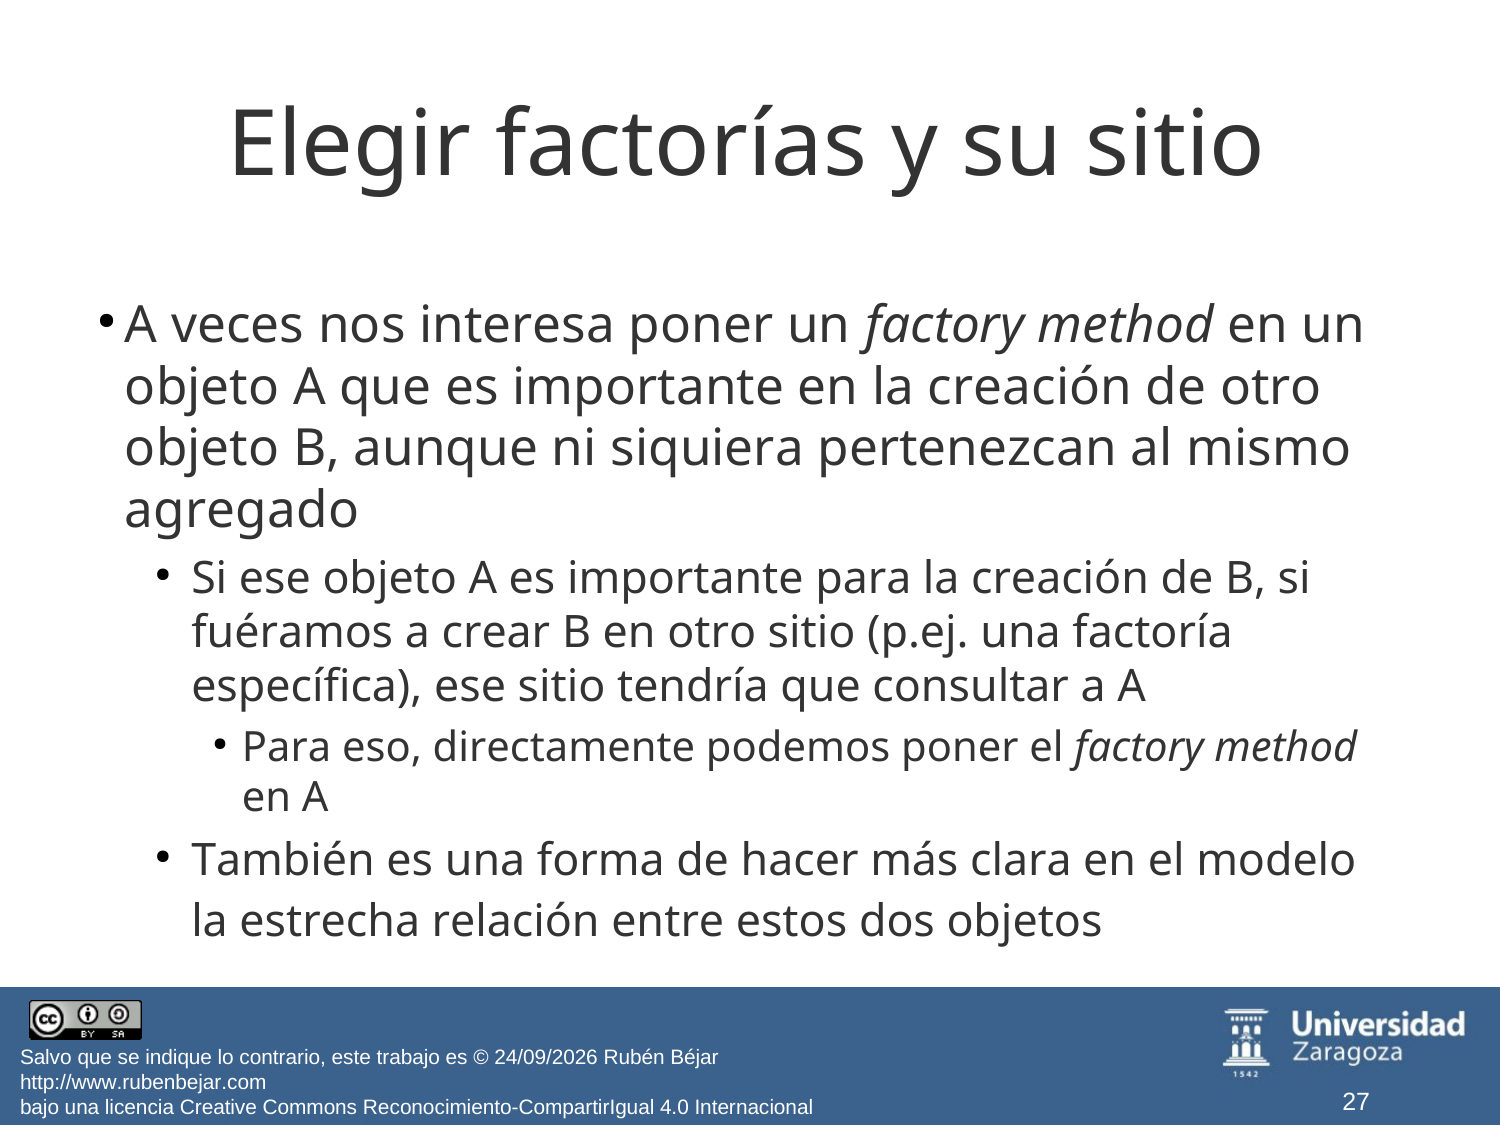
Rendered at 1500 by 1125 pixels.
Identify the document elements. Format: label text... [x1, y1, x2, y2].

title Elegir factorías y su sitio [74, 21, 1420, 257]
picture [0, 987, 1500, 1125]
list A veces nos interesa poner un factory method en un objeto A que es importante en la creación de otro objeto B, aunque ni siquiera pertenezcan al mismo agregado Si ese objeto A es importante para la creación de B, si fuéramos a crear B en otro sitio (p.ej. una factoría específica), ese sitio tendría que consultar a A Para eso, directamente podemos poner el factory method en A También es una forma de hacer más clara en el modelo la estrecha relación entre estos dos objetos [82, 283, 1418, 957]
